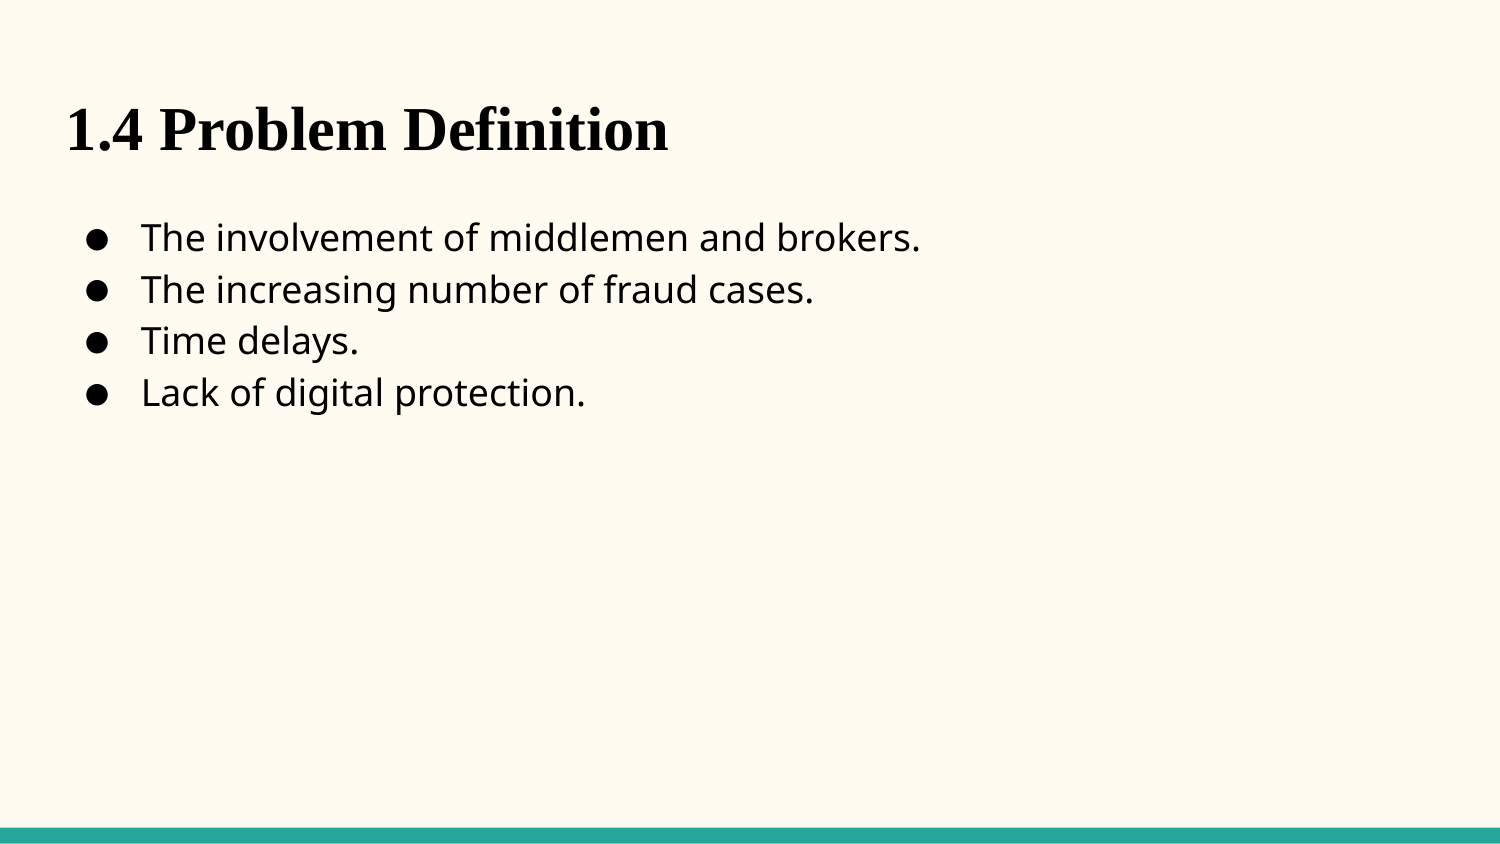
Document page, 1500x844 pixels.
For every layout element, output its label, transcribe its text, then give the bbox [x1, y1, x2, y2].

text_box 1.4 Problem Definition [51, 72, 1449, 174]
text_box The involvement of middlemen and brokers. The increasing number of fraud cases. Time delays. Lack of digital protection. [51, 192, 1449, 750]
